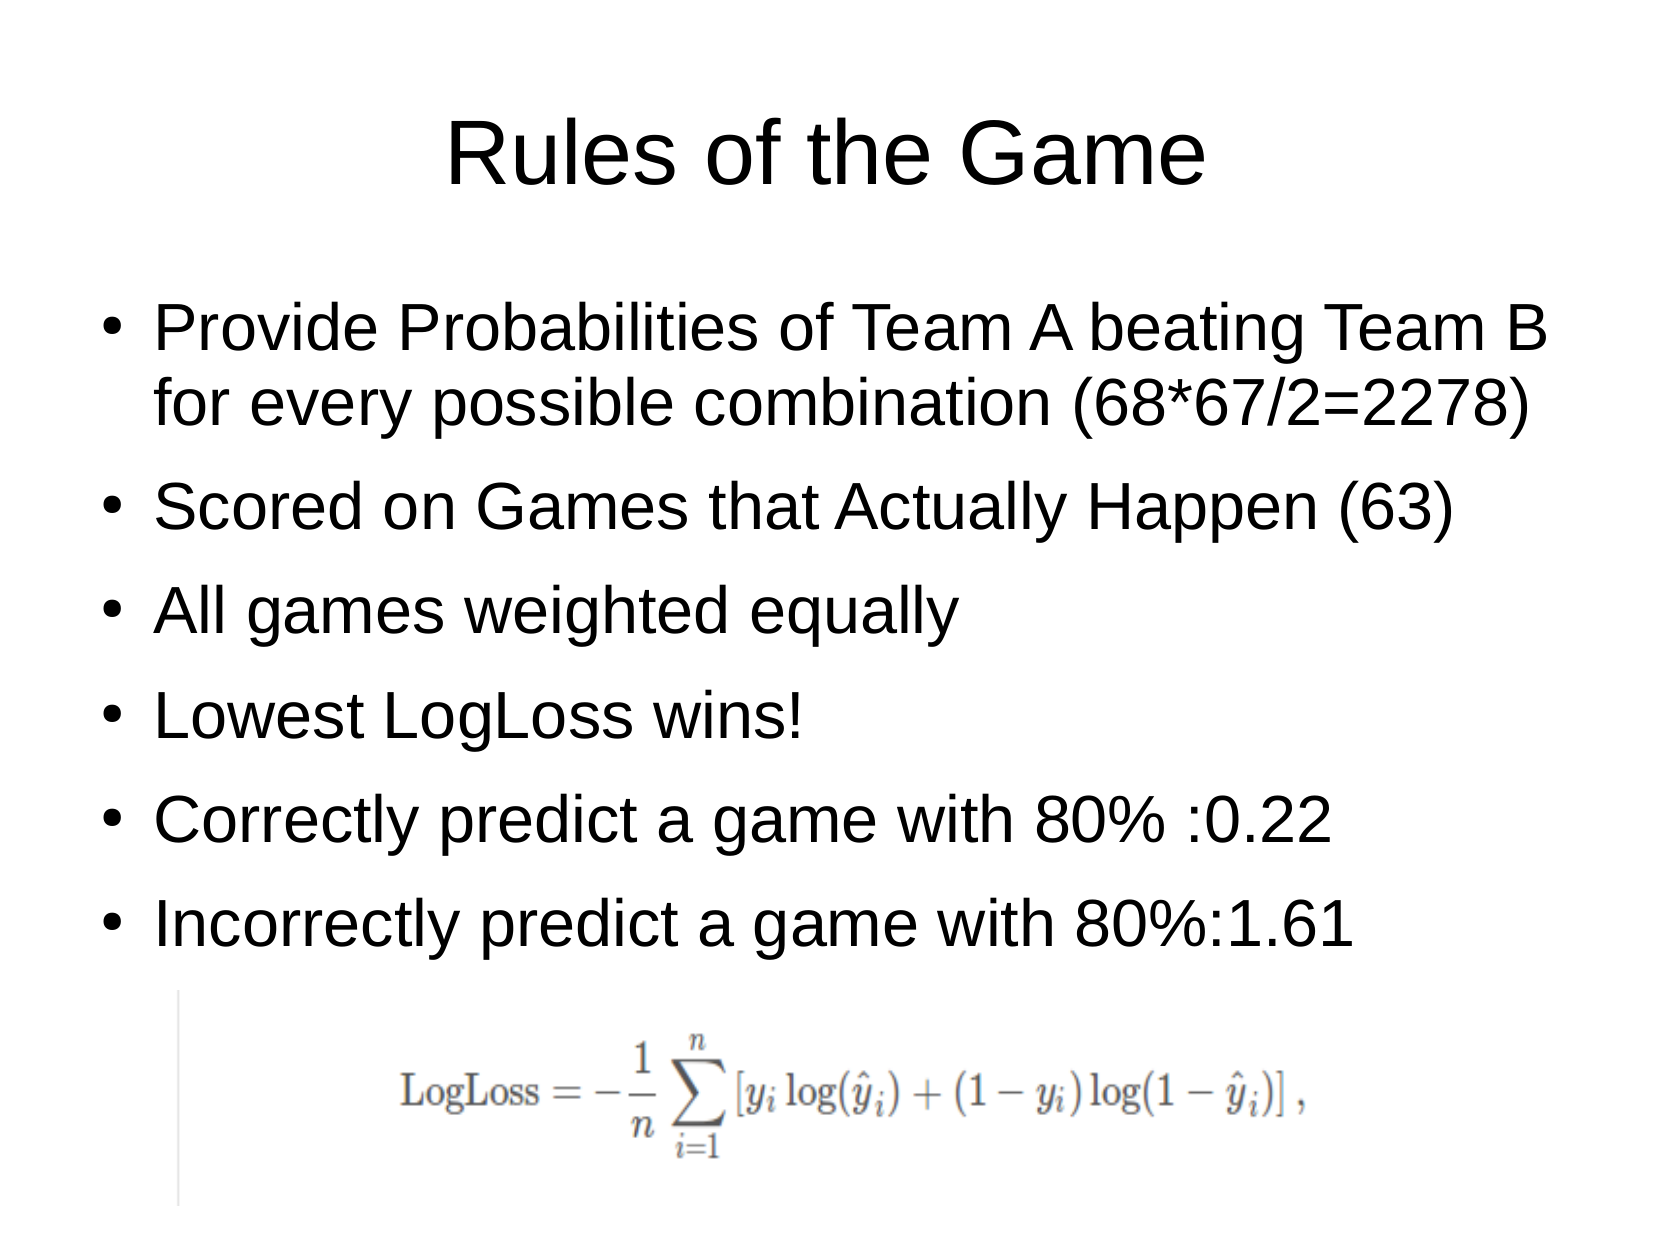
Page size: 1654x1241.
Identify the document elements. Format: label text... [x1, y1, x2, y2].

picture [170, 990, 1411, 1206]
title Rules of the Game [82, 49, 1571, 257]
list Provide Probabilities of Team A beating Team B for every possible combination (68*67/2=2278) Scored on Games that Actually Happen (63) All games weighted equally Lowest LogLoss wins! Correctly predict a game with 80% :0.22 Incorrectly predict a game with 80%:1.61 [82, 290, 1606, 1010]
